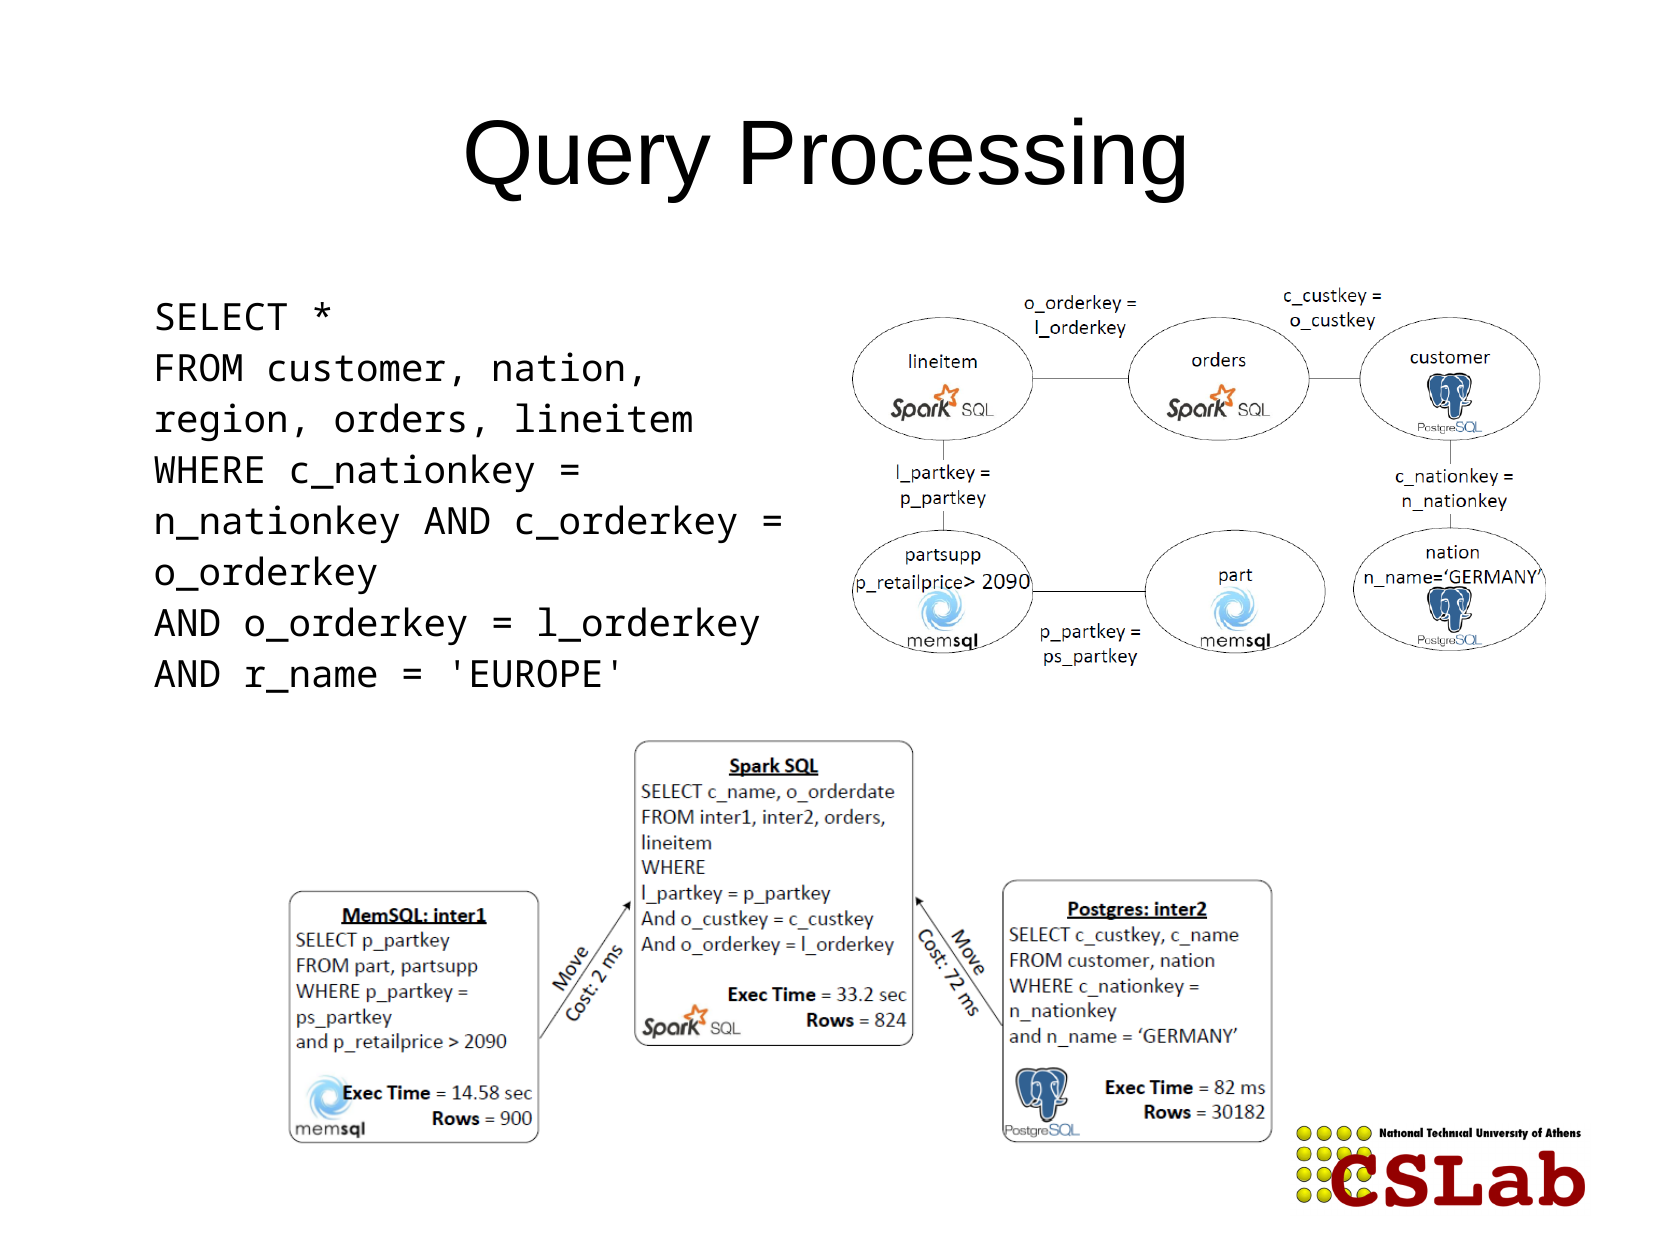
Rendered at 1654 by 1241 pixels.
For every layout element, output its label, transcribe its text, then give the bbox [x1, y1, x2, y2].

picture [848, 281, 1546, 681]
title Query Processing [82, 49, 1571, 257]
picture [1290, 1123, 1591, 1216]
picture [281, 734, 1276, 1156]
list SELECT * FROM customer, nation, region, orders, lineitem WHERE c_nationkey = n_nationkey AND c_orderkey = o_orderkey AND o_orderkey = l_orderkey AND r_name = 'EUROPE' [82, 290, 809, 681]
